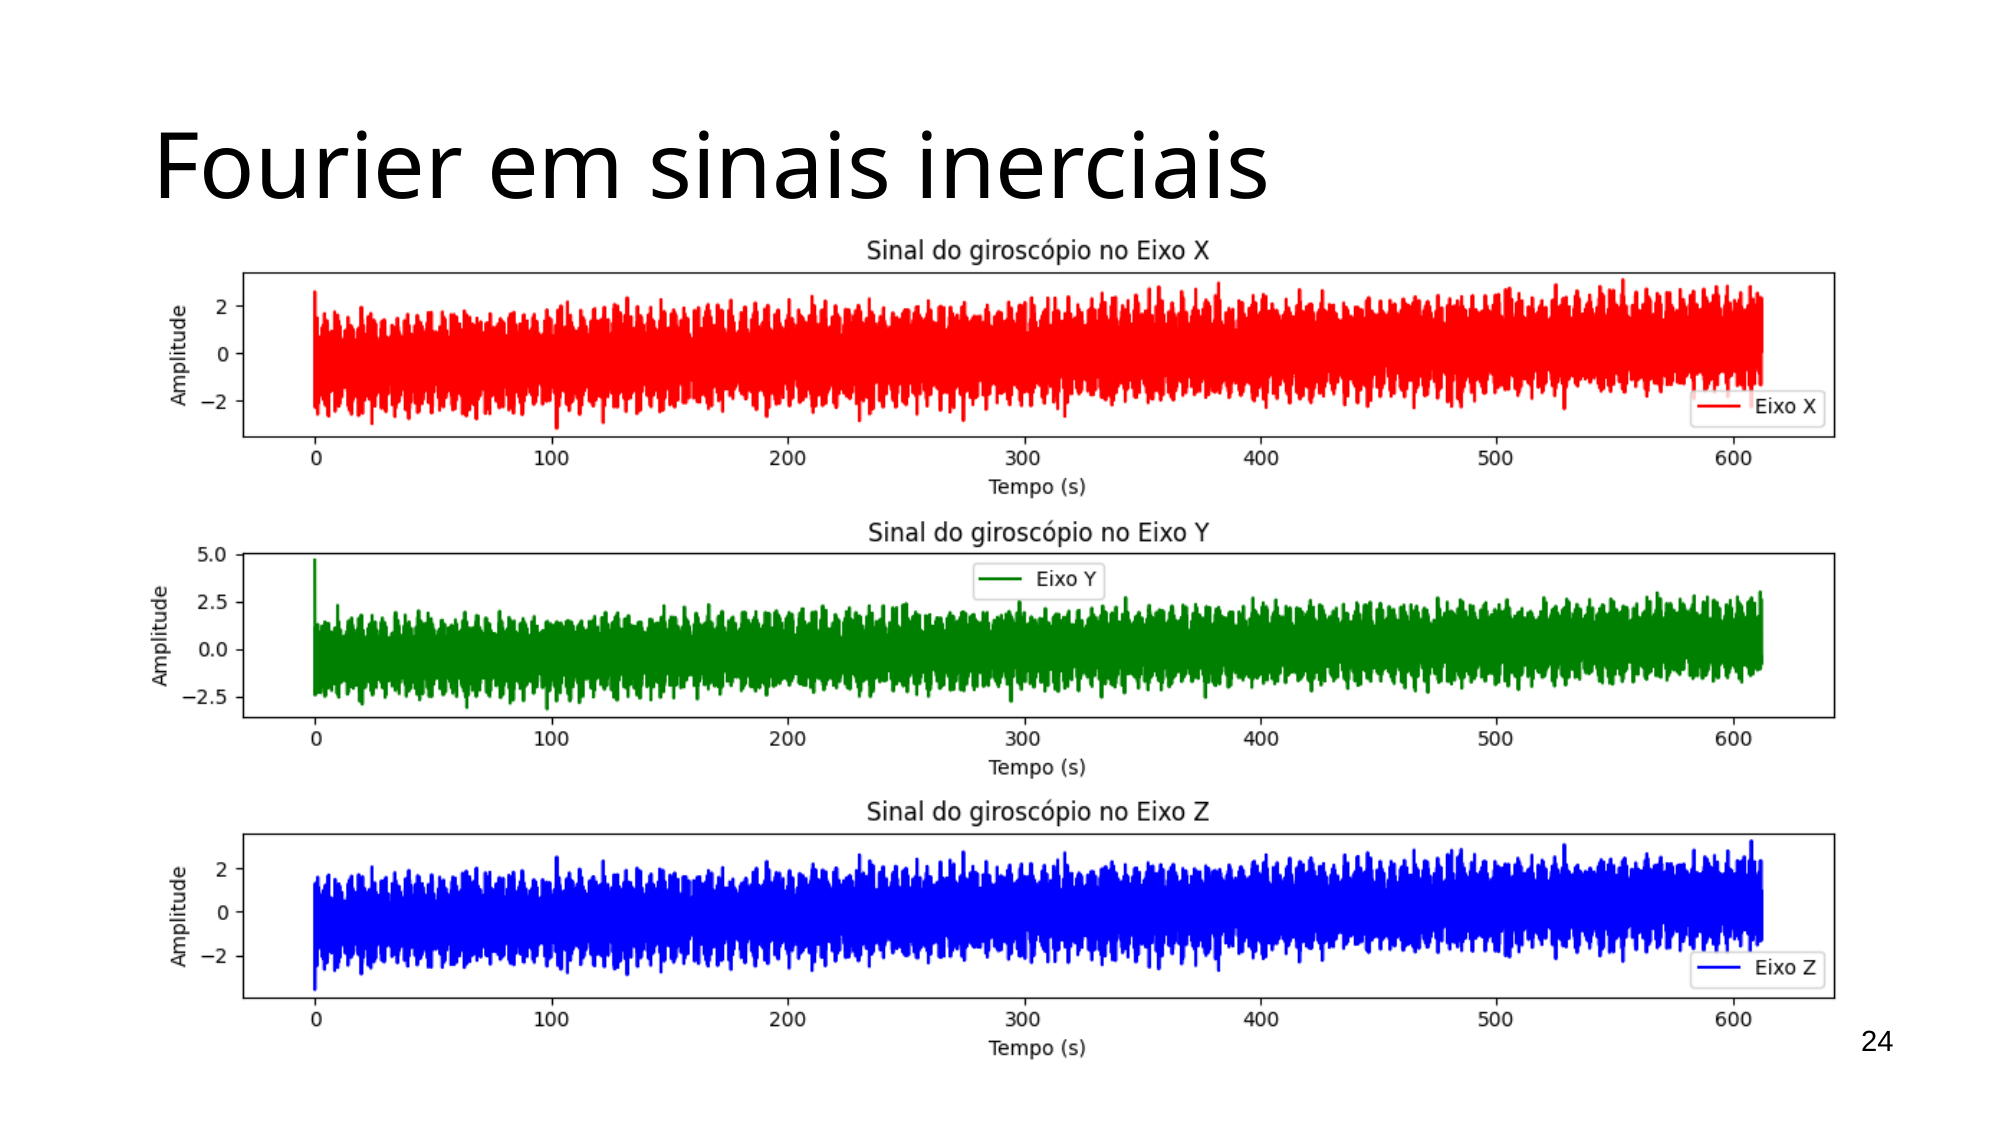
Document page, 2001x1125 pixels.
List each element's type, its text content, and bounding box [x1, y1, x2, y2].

picture [137, 224, 1847, 1074]
text_box <number> [1846, 1017, 2000, 1088]
title Fourier em sinais inerciais [137, 59, 1863, 278]
